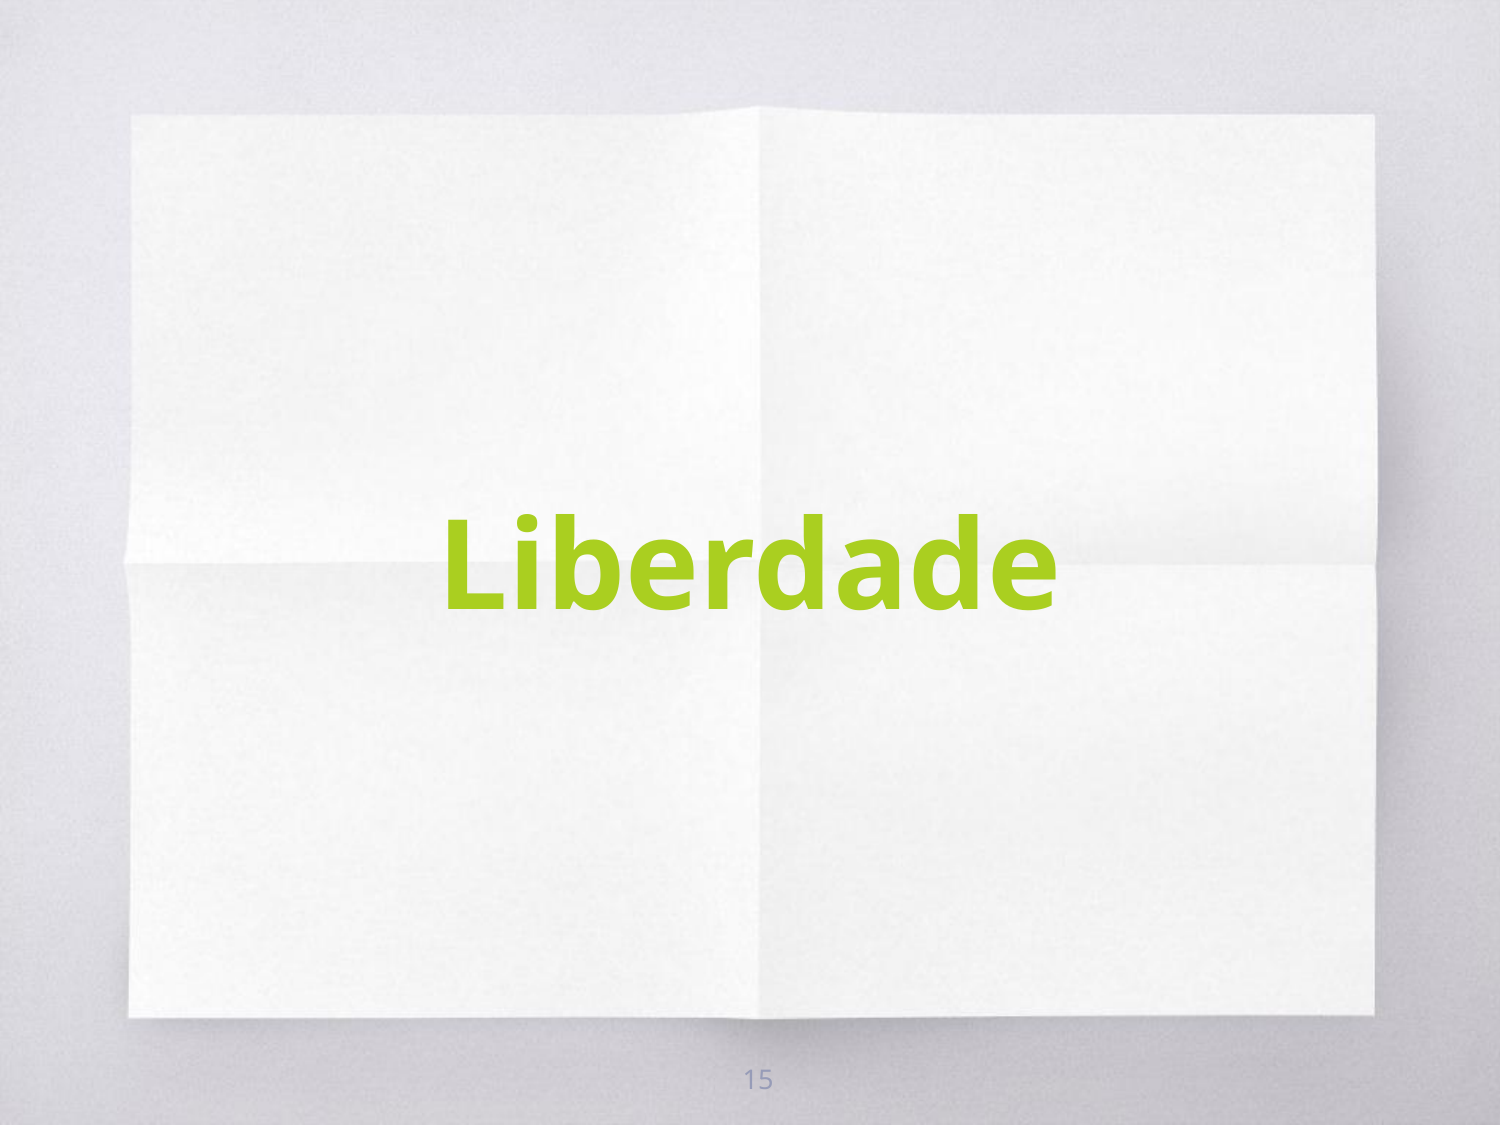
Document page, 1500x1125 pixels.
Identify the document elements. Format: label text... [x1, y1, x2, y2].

title Liberdade [112, 474, 1388, 650]
picture [0, 0, 1500, 1125]
slide_number <number> [713, 1047, 804, 1113]
